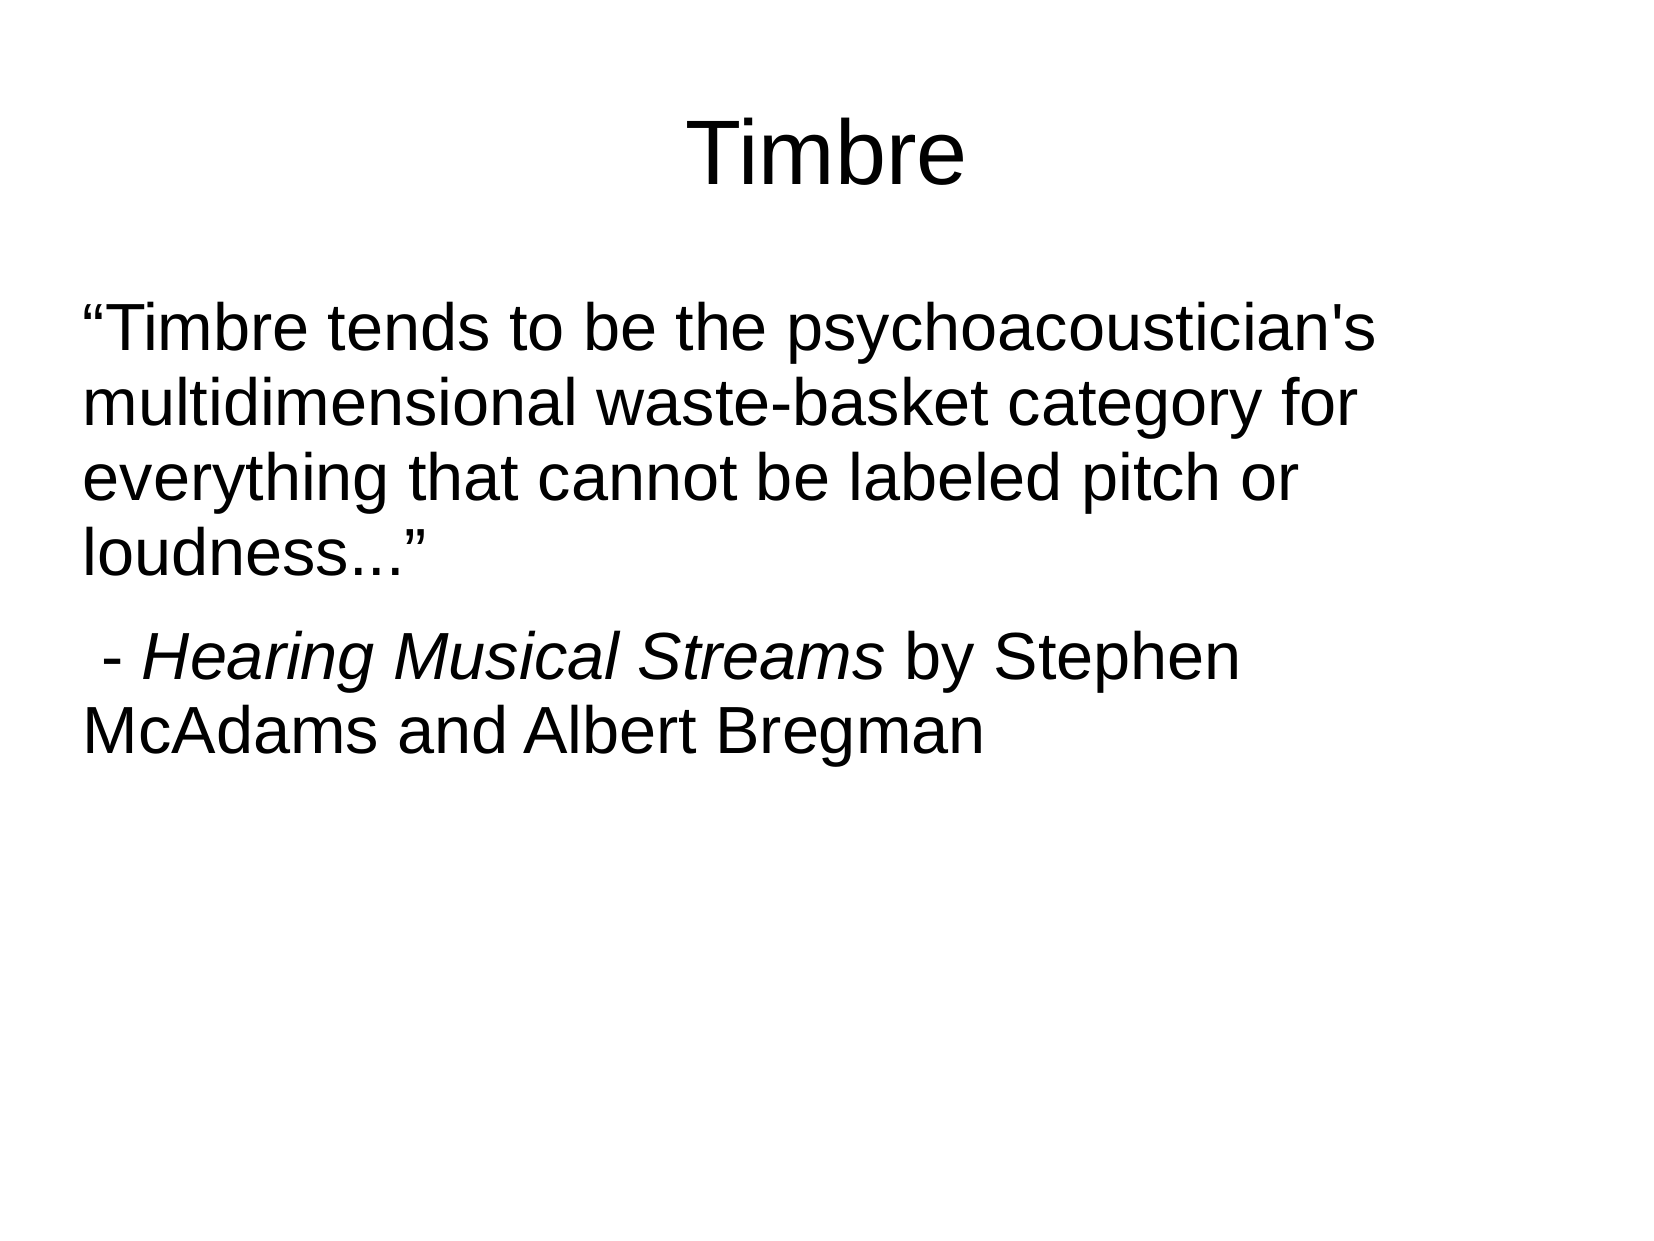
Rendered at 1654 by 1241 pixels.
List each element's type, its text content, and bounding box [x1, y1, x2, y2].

list “Timbre tends to be the psychoacoustician's multidimensional waste-basket category for everything that cannot be labeled pitch or loudness...” - Hearing Musical Streams by Stephen McAdams and Albert Bregman [82, 290, 1538, 1010]
title Timbre [82, 49, 1571, 257]
